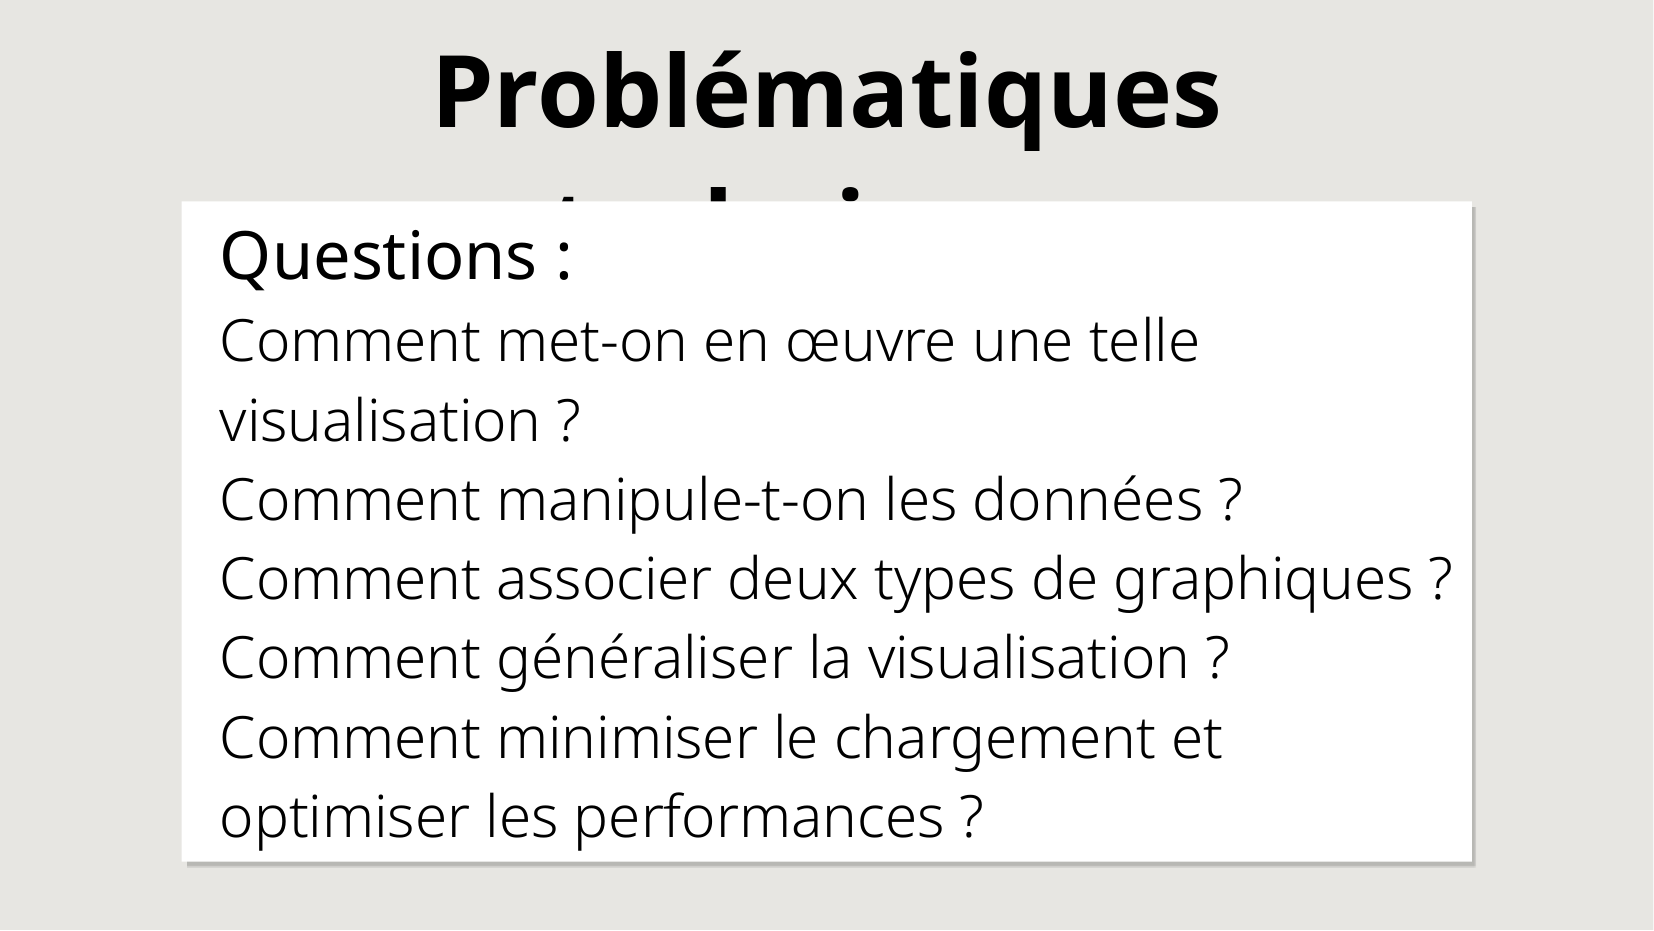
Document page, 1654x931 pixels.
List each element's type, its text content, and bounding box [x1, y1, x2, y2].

text_box Questions : Comment met-on en œuvre une telle visualisation ? Comment manipule-t-on les données ? Comment associer deux types de graphiques ? Comment généraliser la visualisation ? Comment minimiser le chargement et optimiser les performances ? [181, 259, 1472, 804]
title Problématiques techniques [190, 59, 1463, 201]
